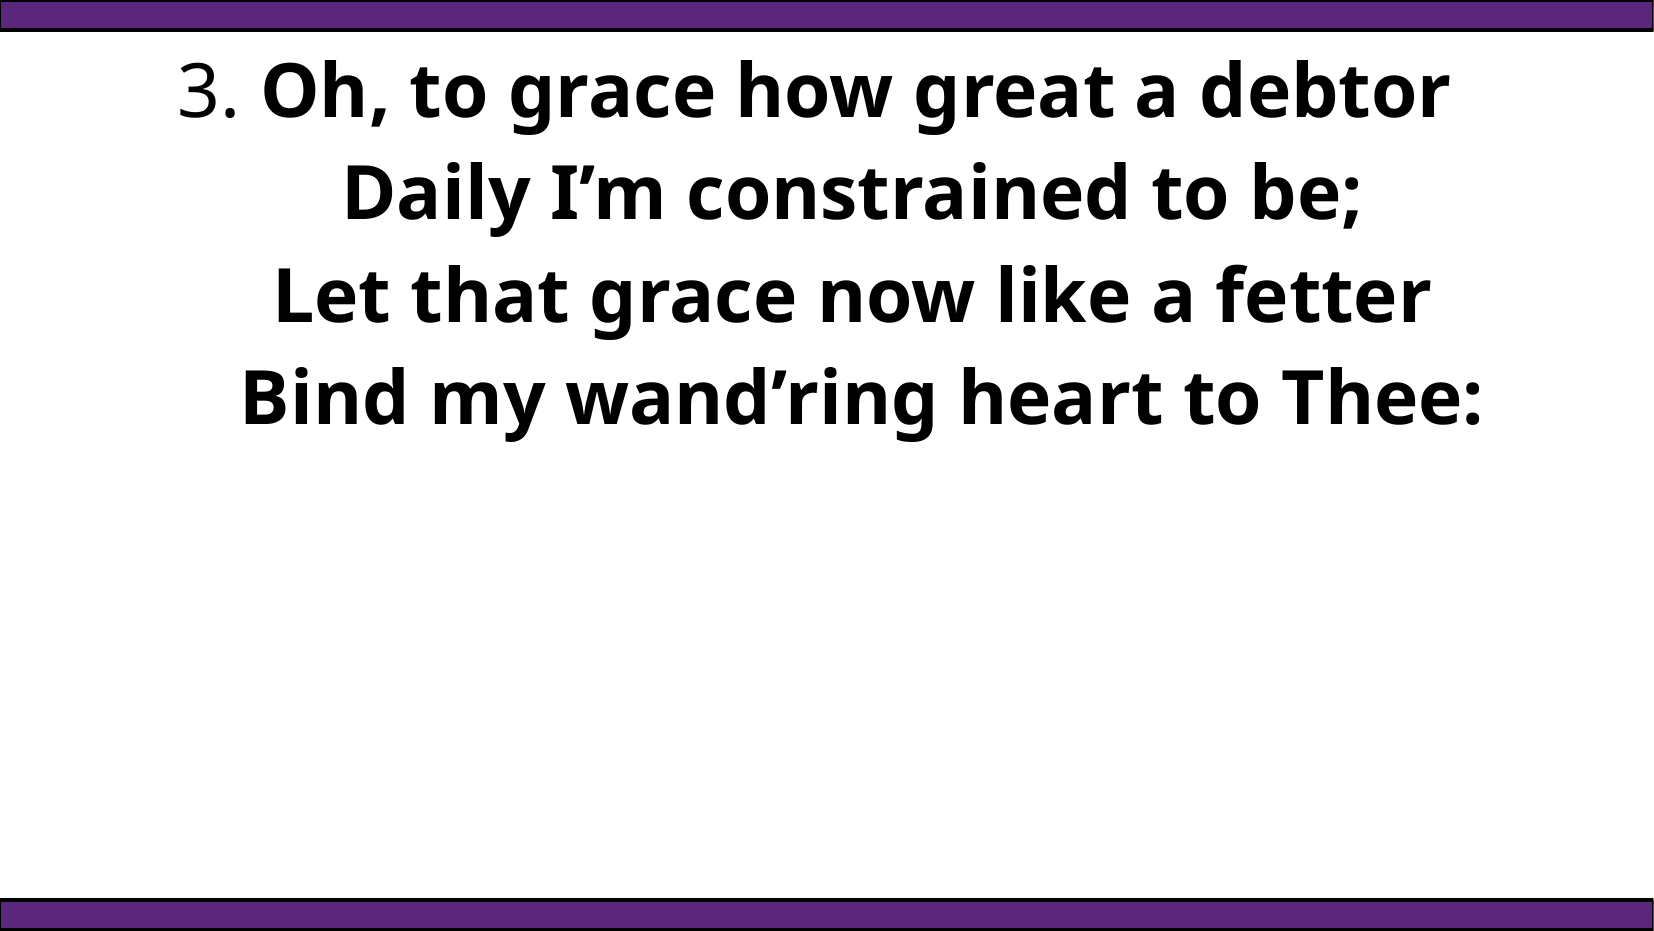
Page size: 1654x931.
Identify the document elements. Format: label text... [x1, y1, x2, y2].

text_box [0, 0, 1654, 31]
text_box 3. Oh, to grace how great a debtor Daily I’m constrained to be; Let that grace now like a fetter Bind my wand’ring heart to Thee: [60, 30, 1591, 445]
picture [0, 31, 1654, 900]
text_box [0, 900, 1654, 931]
